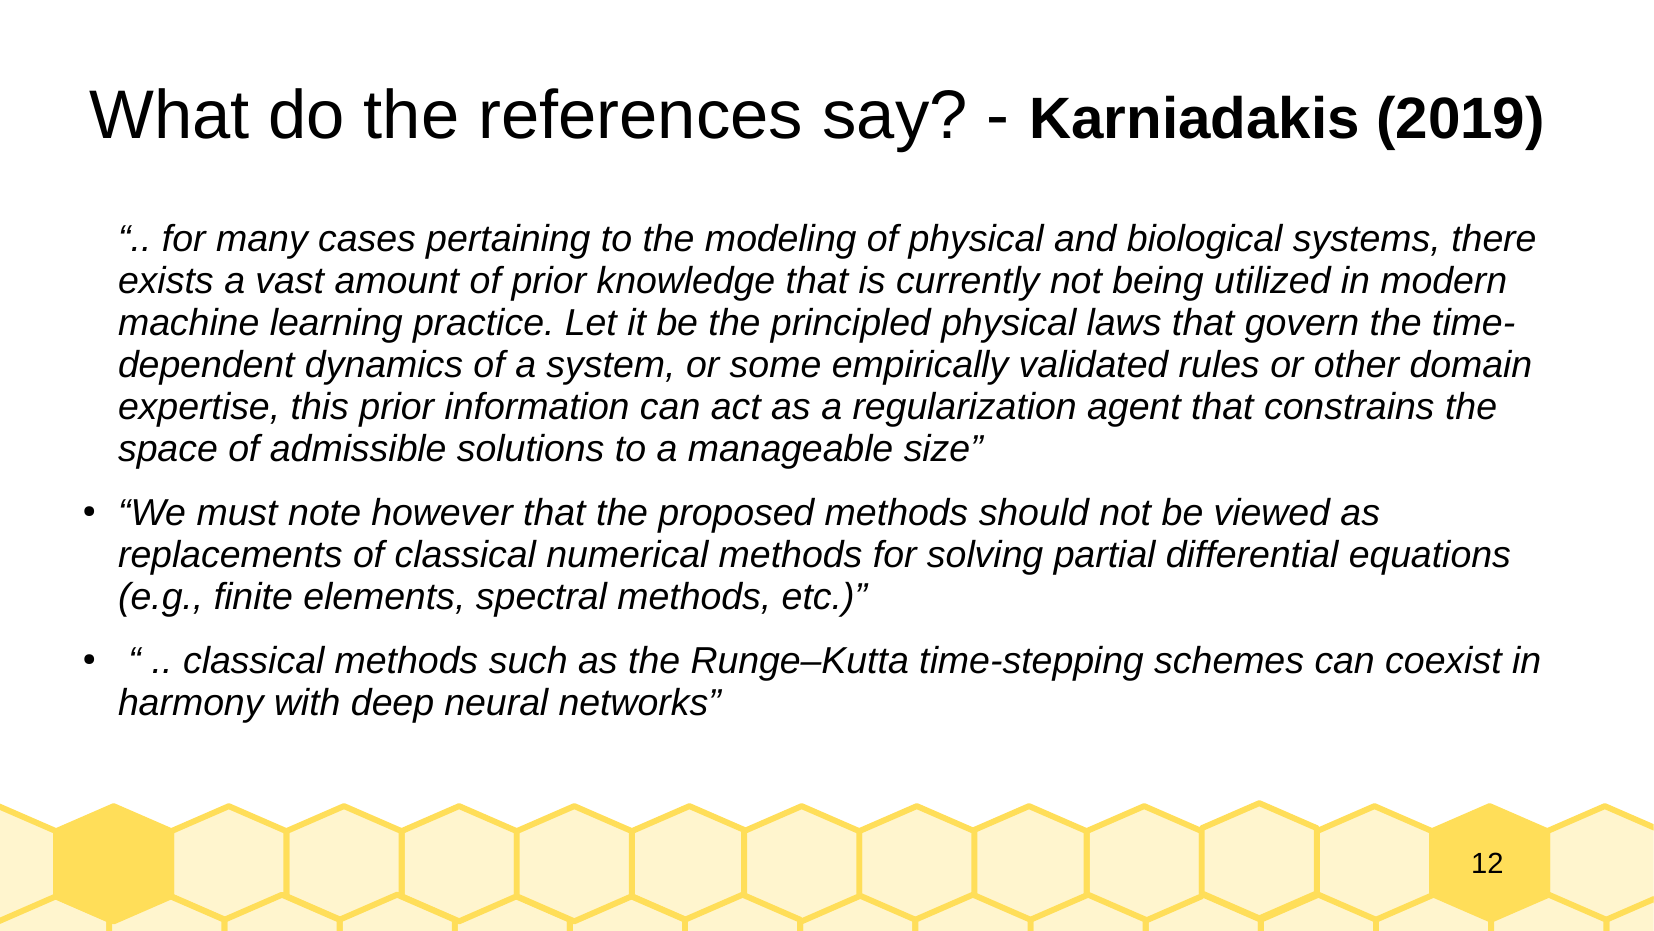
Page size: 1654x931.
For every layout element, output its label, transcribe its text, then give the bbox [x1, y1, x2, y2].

list “.. for many cases pertaining to the modeling of physical and biological systems, there exists a vast amount of prior knowledge that is currently not being utilized in modern machine learning practice. Let it be the principled physical laws that govern the time-dependent dynamics of a system, or some empirically validated rules or other domain expertise, this prior information can act as a regularization agent that constrains the space of admissible solutions to a manageable size” “We must note however that the proposed methods should not be viewed as replacements of classical numerical methods for solving partial differential equations (e.g., finite elements, spectral methods, etc.)” “ .. classical methods such as the Runge–Kutta time-stepping schemes can coexist in harmony with deep neural networks” [82, 217, 1571, 758]
title What do the references say? - Karniadakis (2019) [82, 37, 1571, 193]
